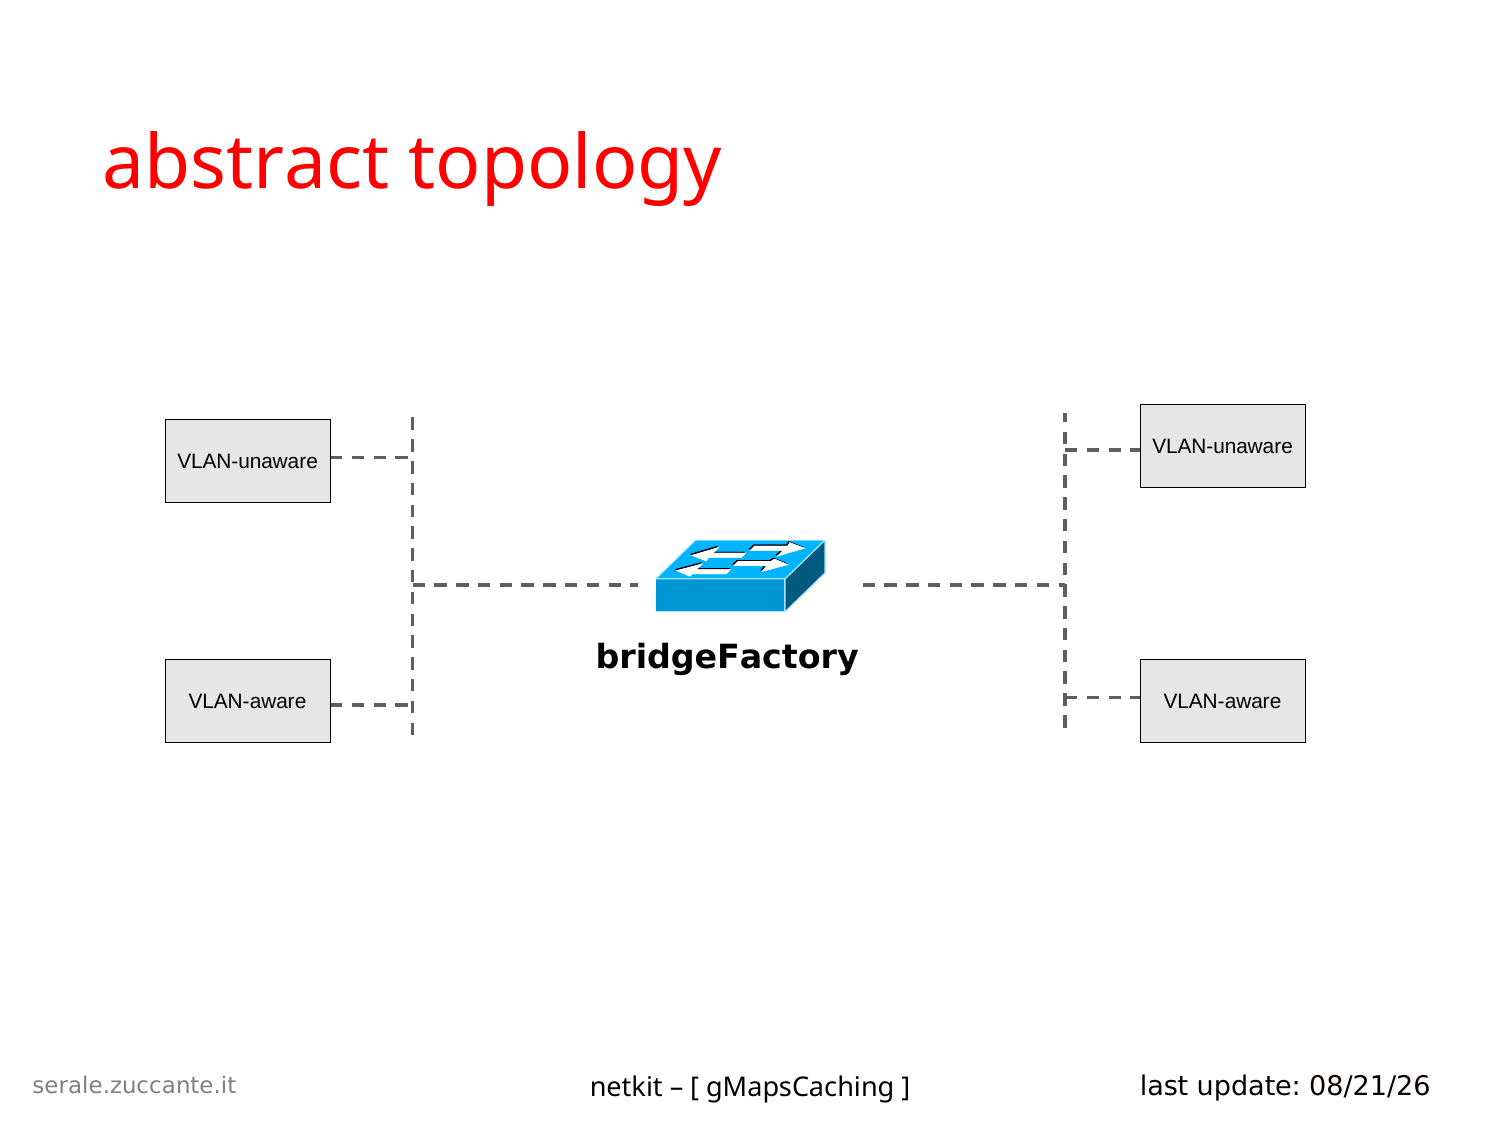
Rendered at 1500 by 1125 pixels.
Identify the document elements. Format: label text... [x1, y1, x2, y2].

picture [751, 543, 802, 555]
picture [734, 559, 786, 571]
picture [655, 539, 827, 613]
text_box VLAN-unaware [1140, 404, 1306, 488]
text_box VLAN-unaware [165, 419, 331, 503]
text_box VLAN-aware [1140, 659, 1306, 743]
picture [693, 548, 744, 560]
text_box bridgeFactory [577, 630, 878, 684]
picture [678, 564, 729, 575]
text_box VLAN-aware [165, 659, 331, 743]
text_box abstract topology [0, 0, 826, 319]
